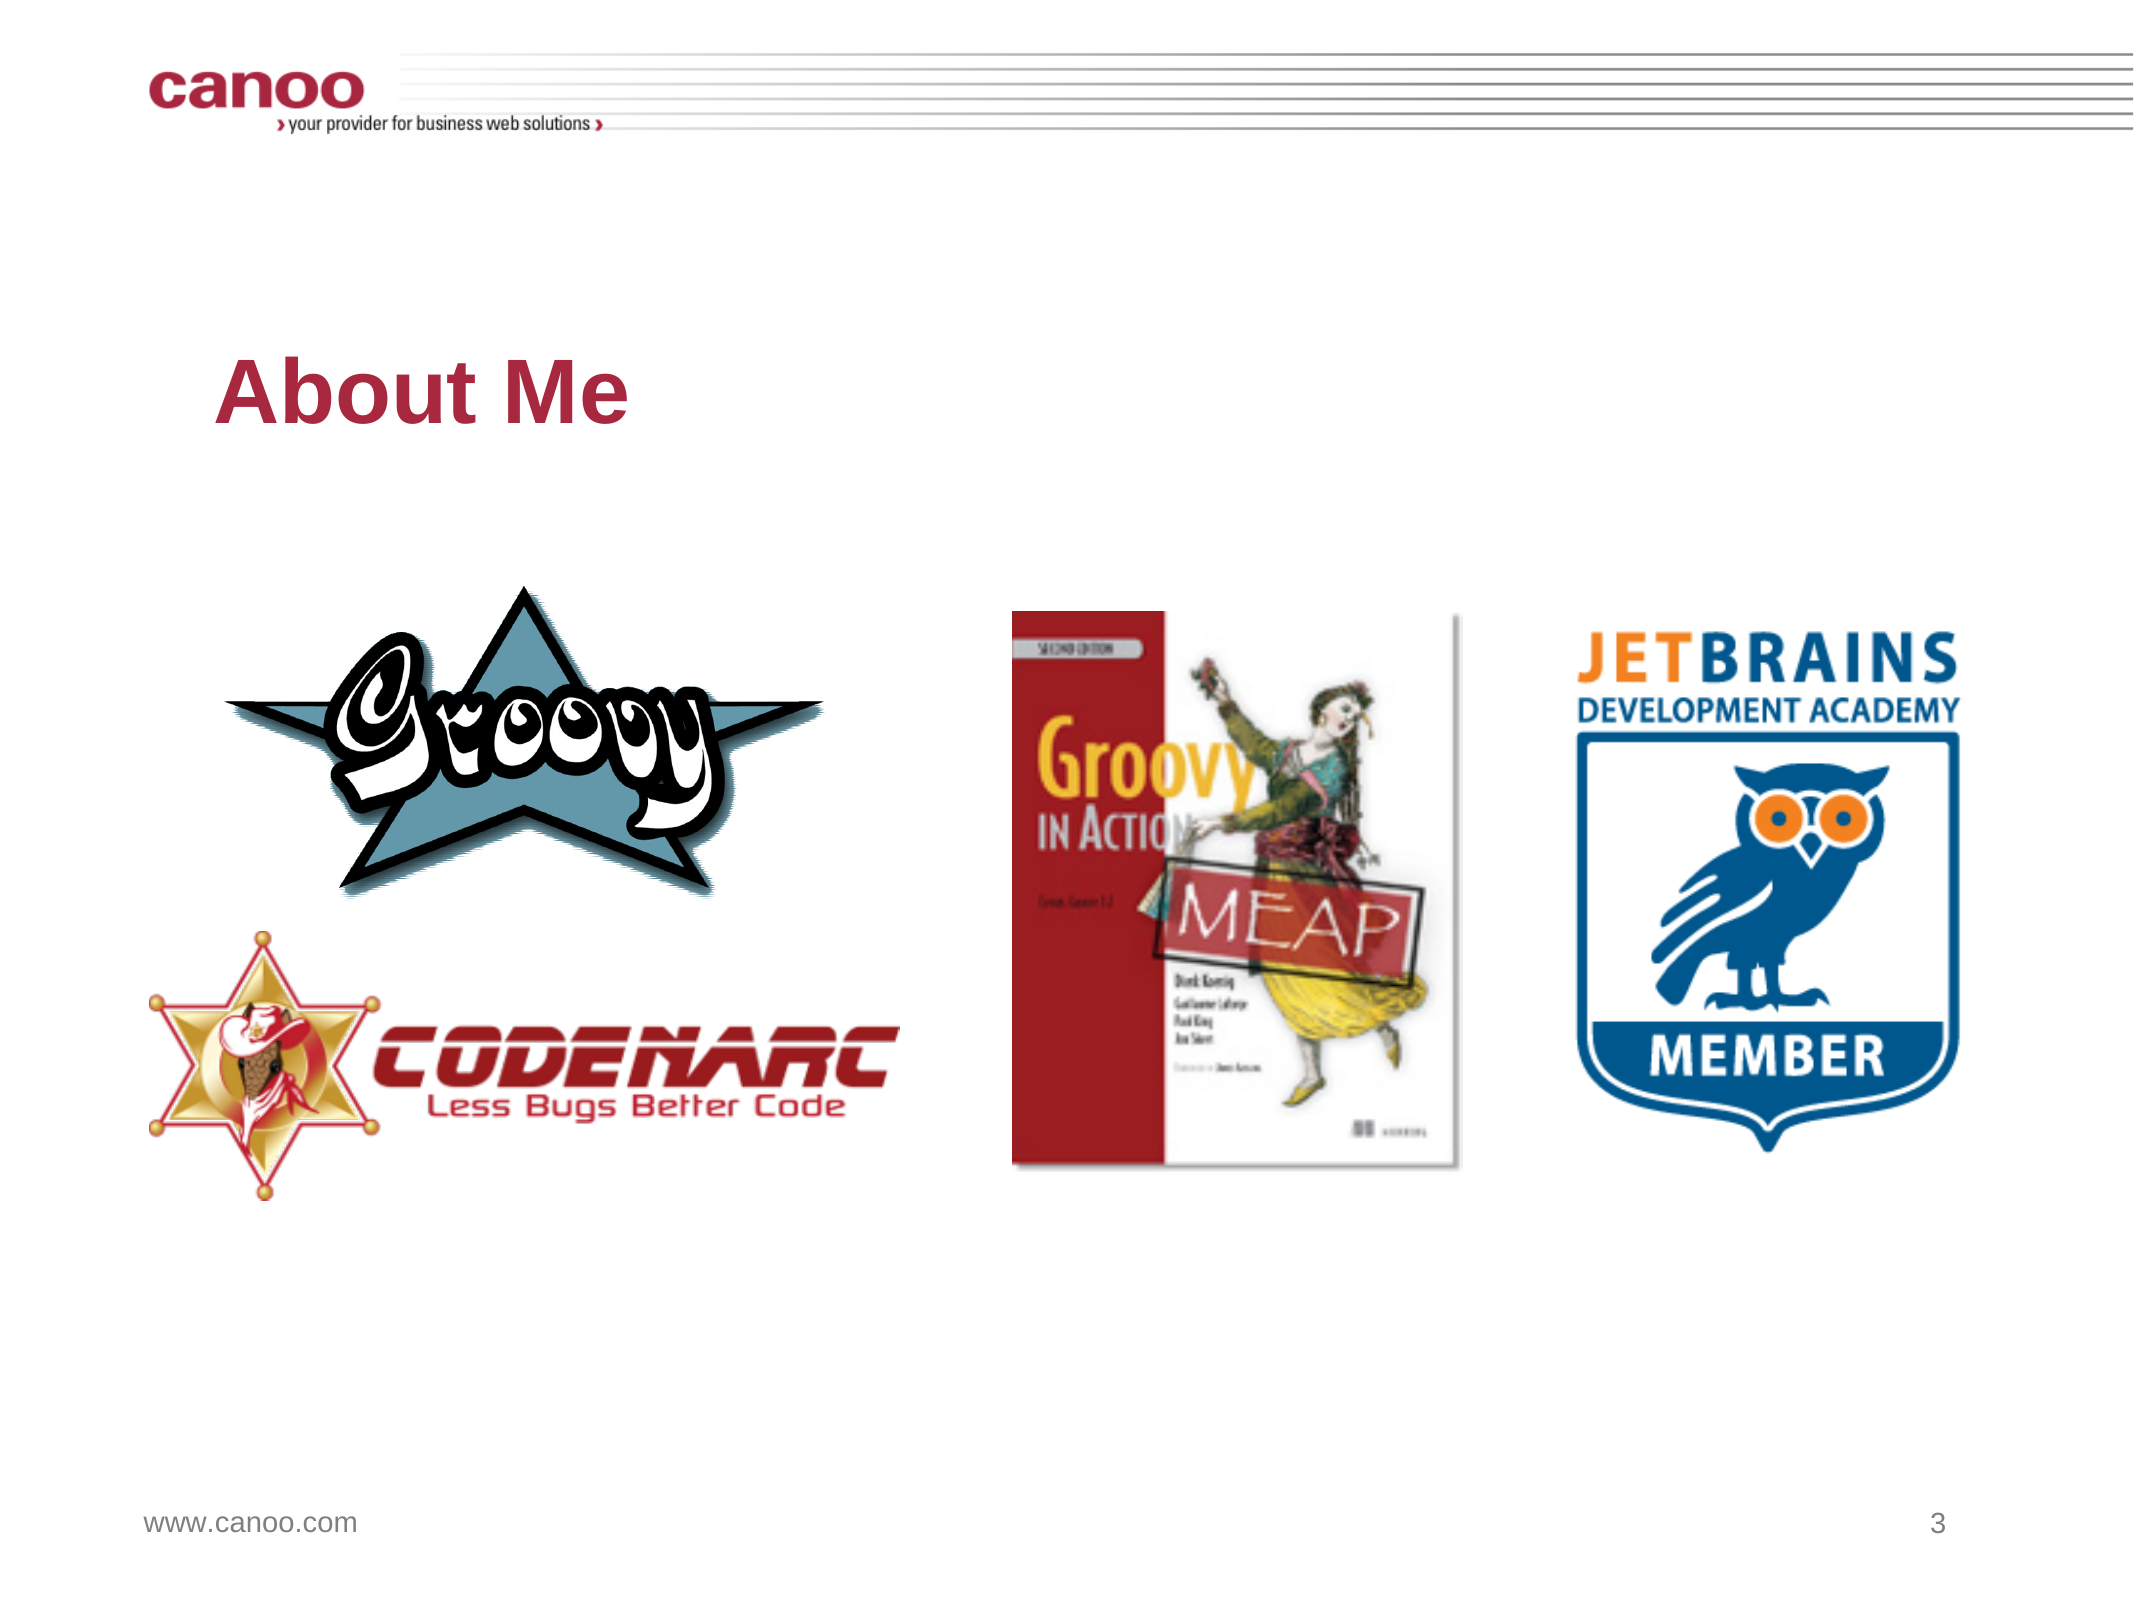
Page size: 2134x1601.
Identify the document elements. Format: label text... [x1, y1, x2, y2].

picture [224, 585, 825, 901]
title About Me [204, 220, 2020, 451]
picture [1574, 630, 1964, 1156]
picture [1012, 611, 1463, 1175]
picture [0, 21, 2134, 188]
text_box <number> [1912, 1496, 1964, 1547]
picture [149, 931, 900, 1201]
